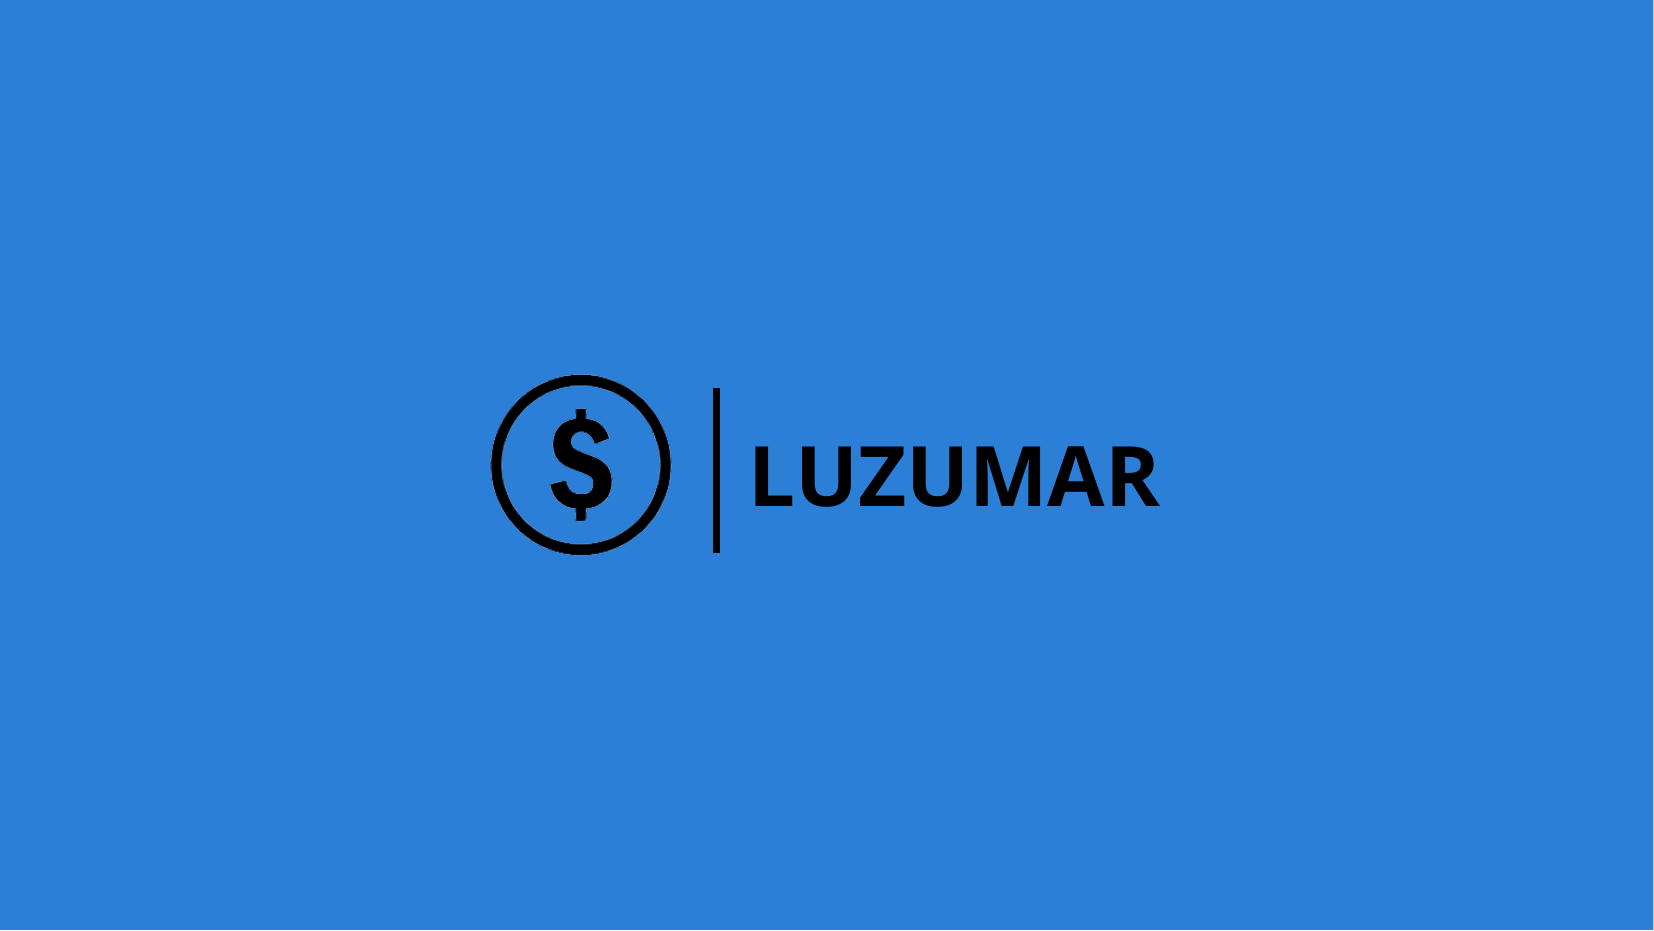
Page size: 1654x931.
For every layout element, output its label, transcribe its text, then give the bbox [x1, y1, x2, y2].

text_box LUZUMAR [734, 410, 1221, 532]
picture [433, 366, 729, 556]
